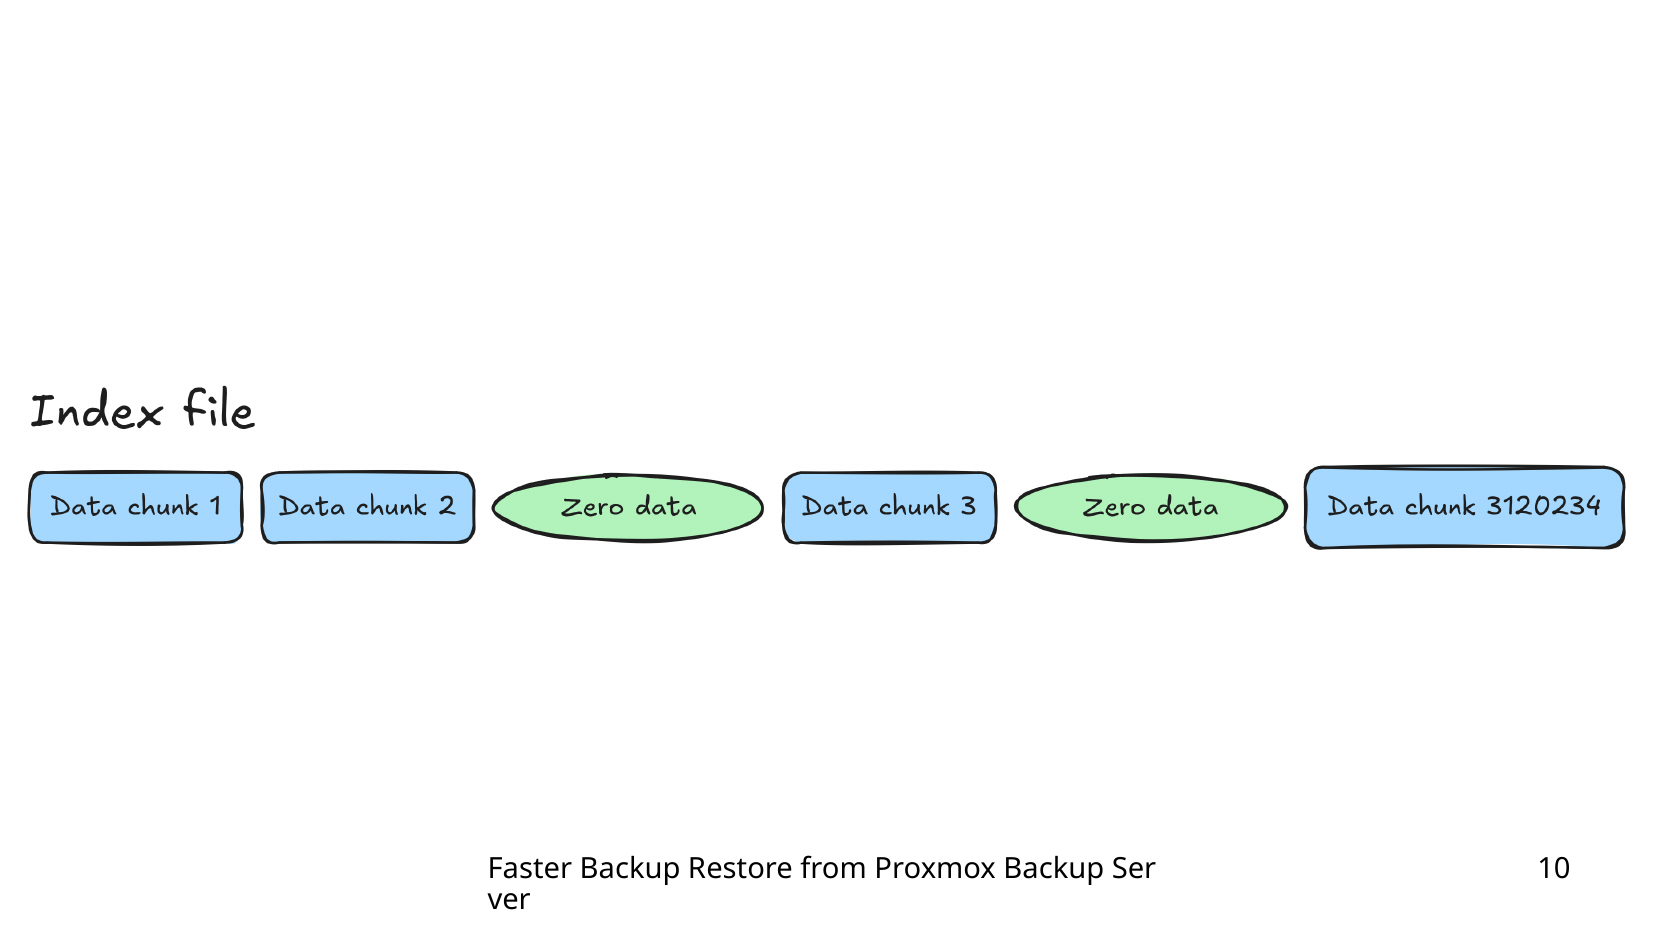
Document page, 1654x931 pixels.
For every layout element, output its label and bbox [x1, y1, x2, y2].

picture [16, 369, 1637, 561]
